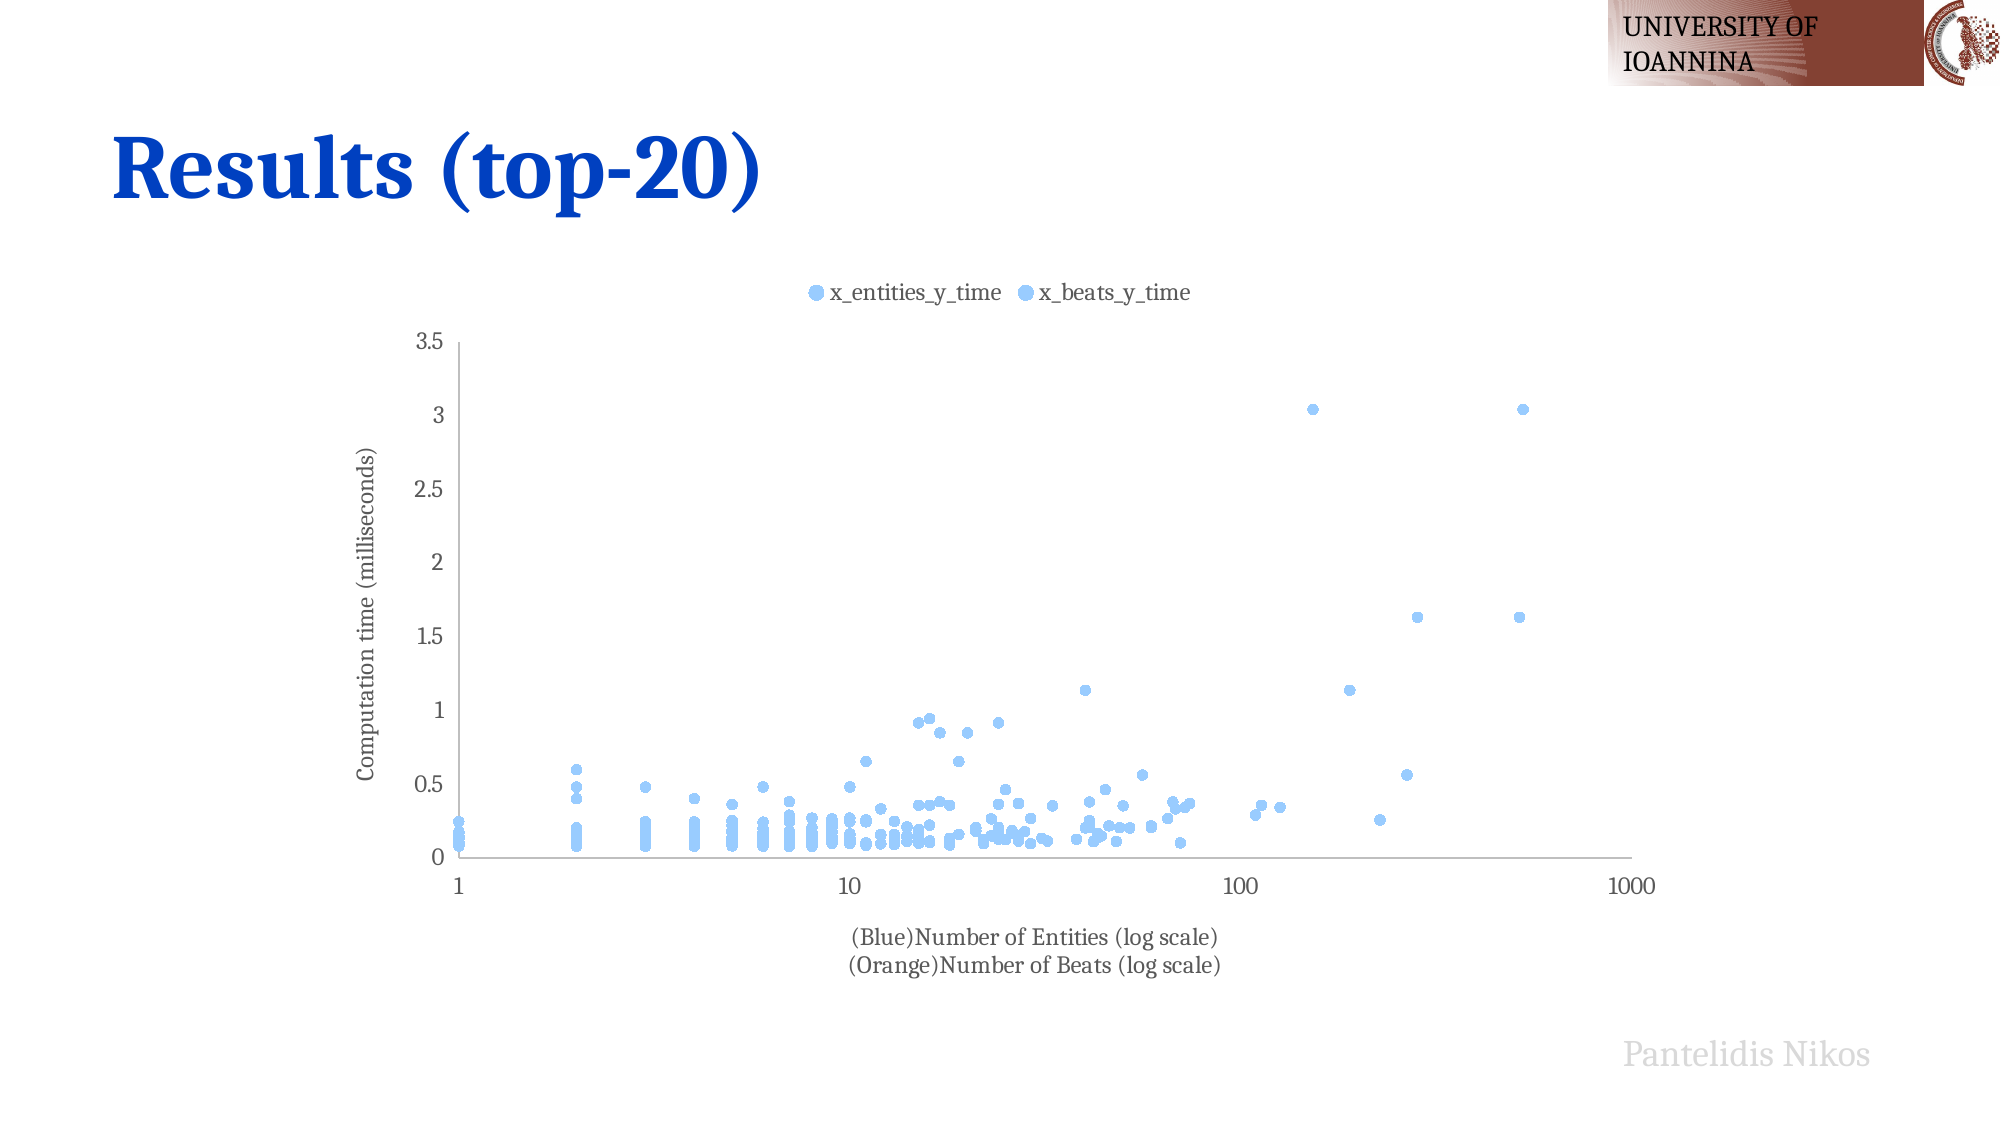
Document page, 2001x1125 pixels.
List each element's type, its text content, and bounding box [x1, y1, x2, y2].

picture [1924, 0, 2001, 86]
chart [317, 261, 1683, 1012]
text_box Results (top-20) [96, 112, 1142, 225]
